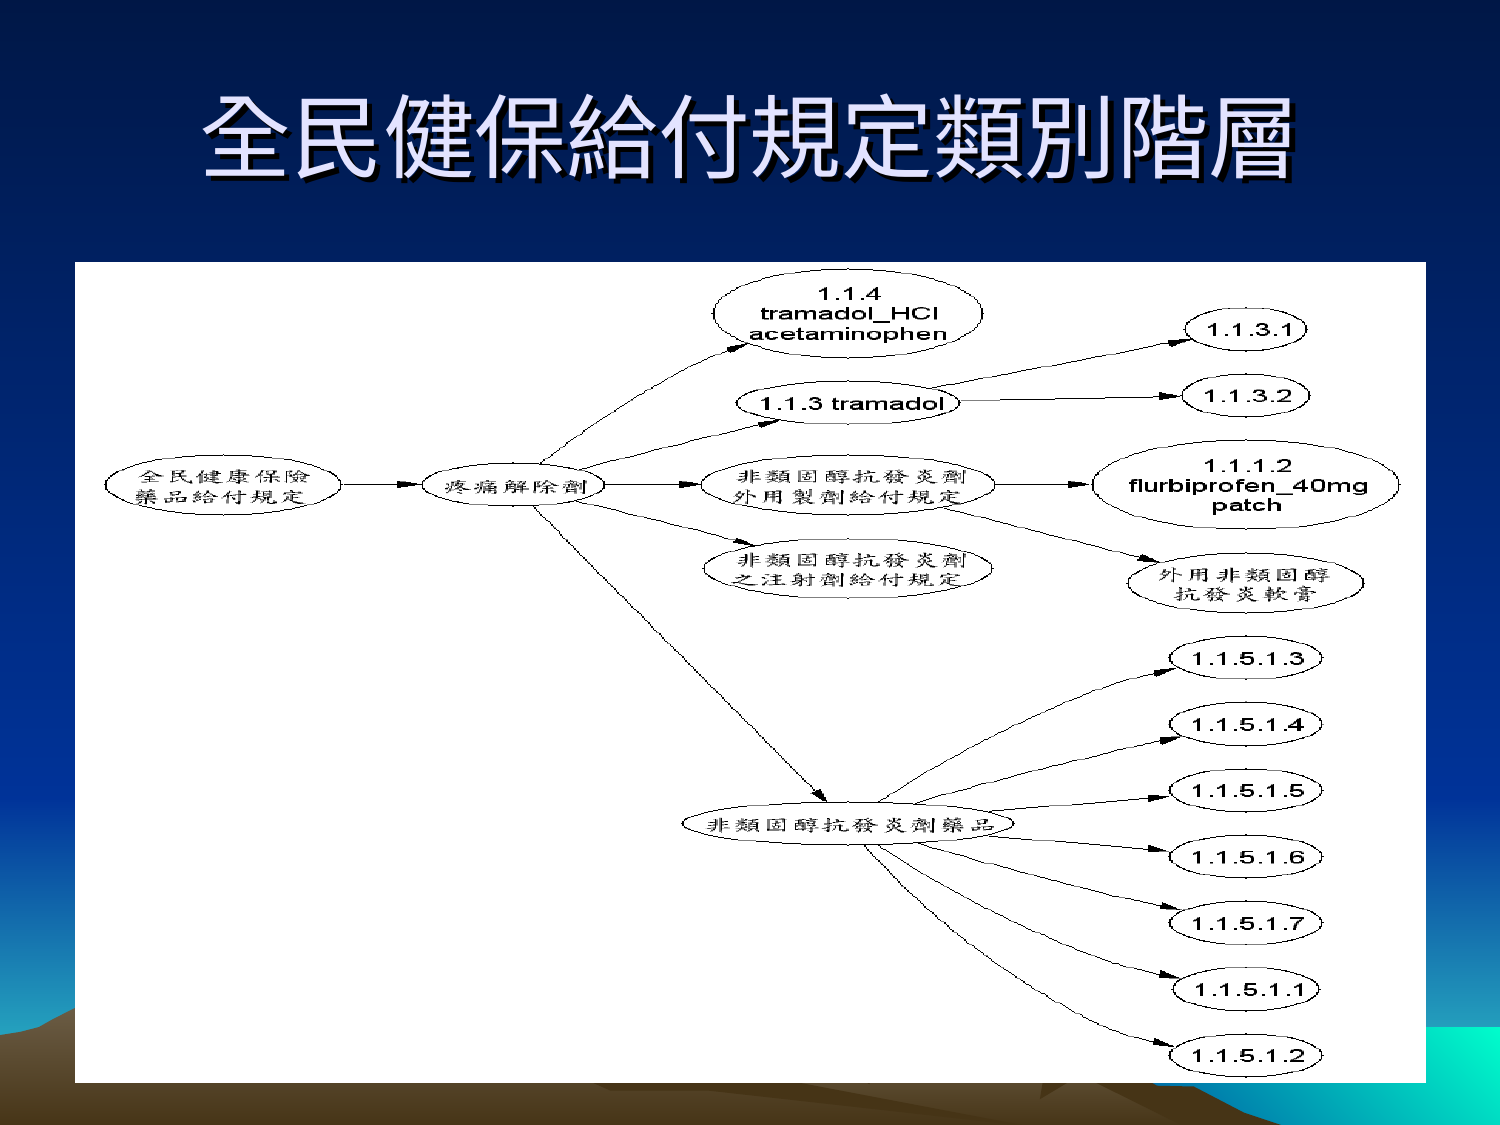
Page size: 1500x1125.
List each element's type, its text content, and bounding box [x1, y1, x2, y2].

picture [75, 262, 1426, 1083]
title 全民健保給付規定類別階層 [75, 37, 1426, 225]
